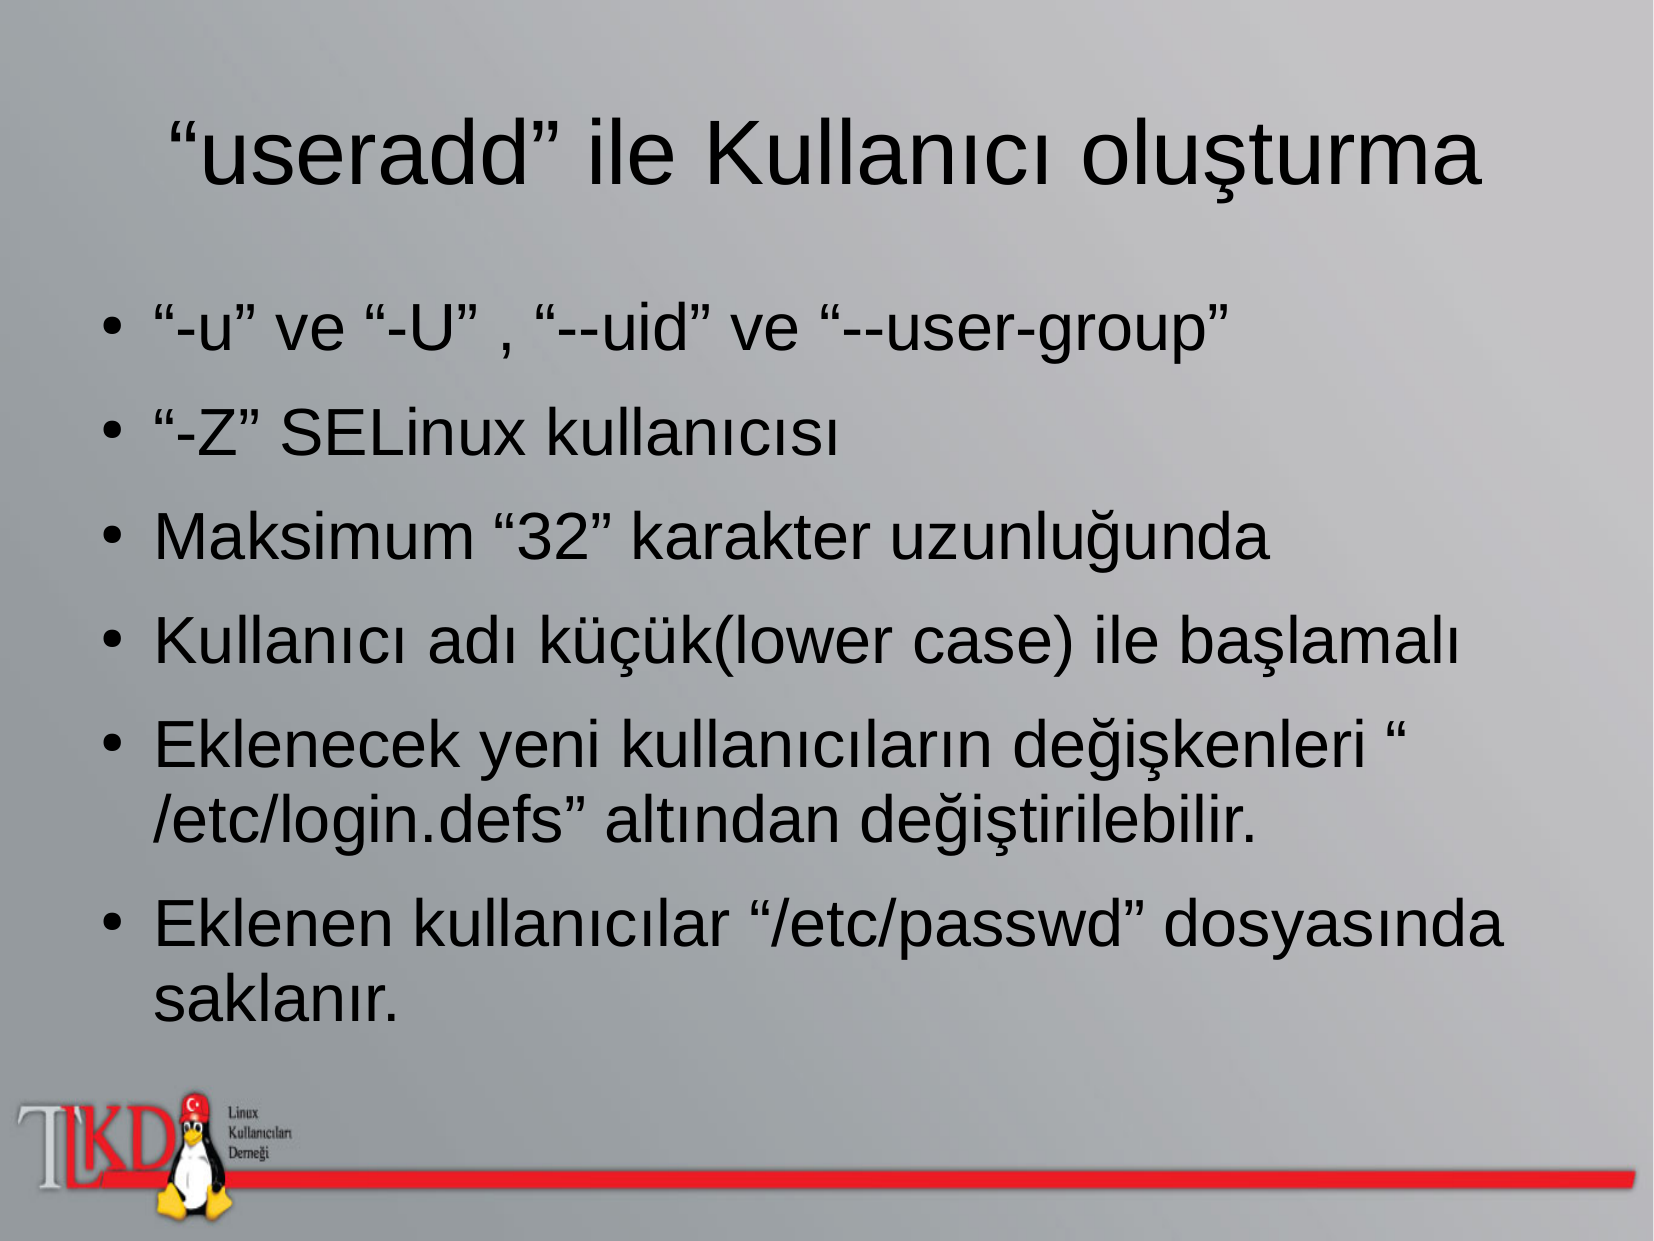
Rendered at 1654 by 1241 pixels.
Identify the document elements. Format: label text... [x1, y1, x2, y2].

list “-u” ve “-U” , “--uid” ve “--user-group” “-Z” SELinux kullanıcısı Maksimum “32” karakter uzunluğunda Kullanıcı adı küçük(lower case) ile başlamalı Eklenecek yeni kullanıcıların değişkenleri “ /etc/login.defs” altından değiştirilebilir. Eklenen kullanıcılar “/etc/passwd” dosyasında saklanır. [82, 290, 1571, 1109]
picture [0, 0, 1654, 1241]
title “useradd” ile Kullanıcı oluşturma [82, 49, 1571, 257]
